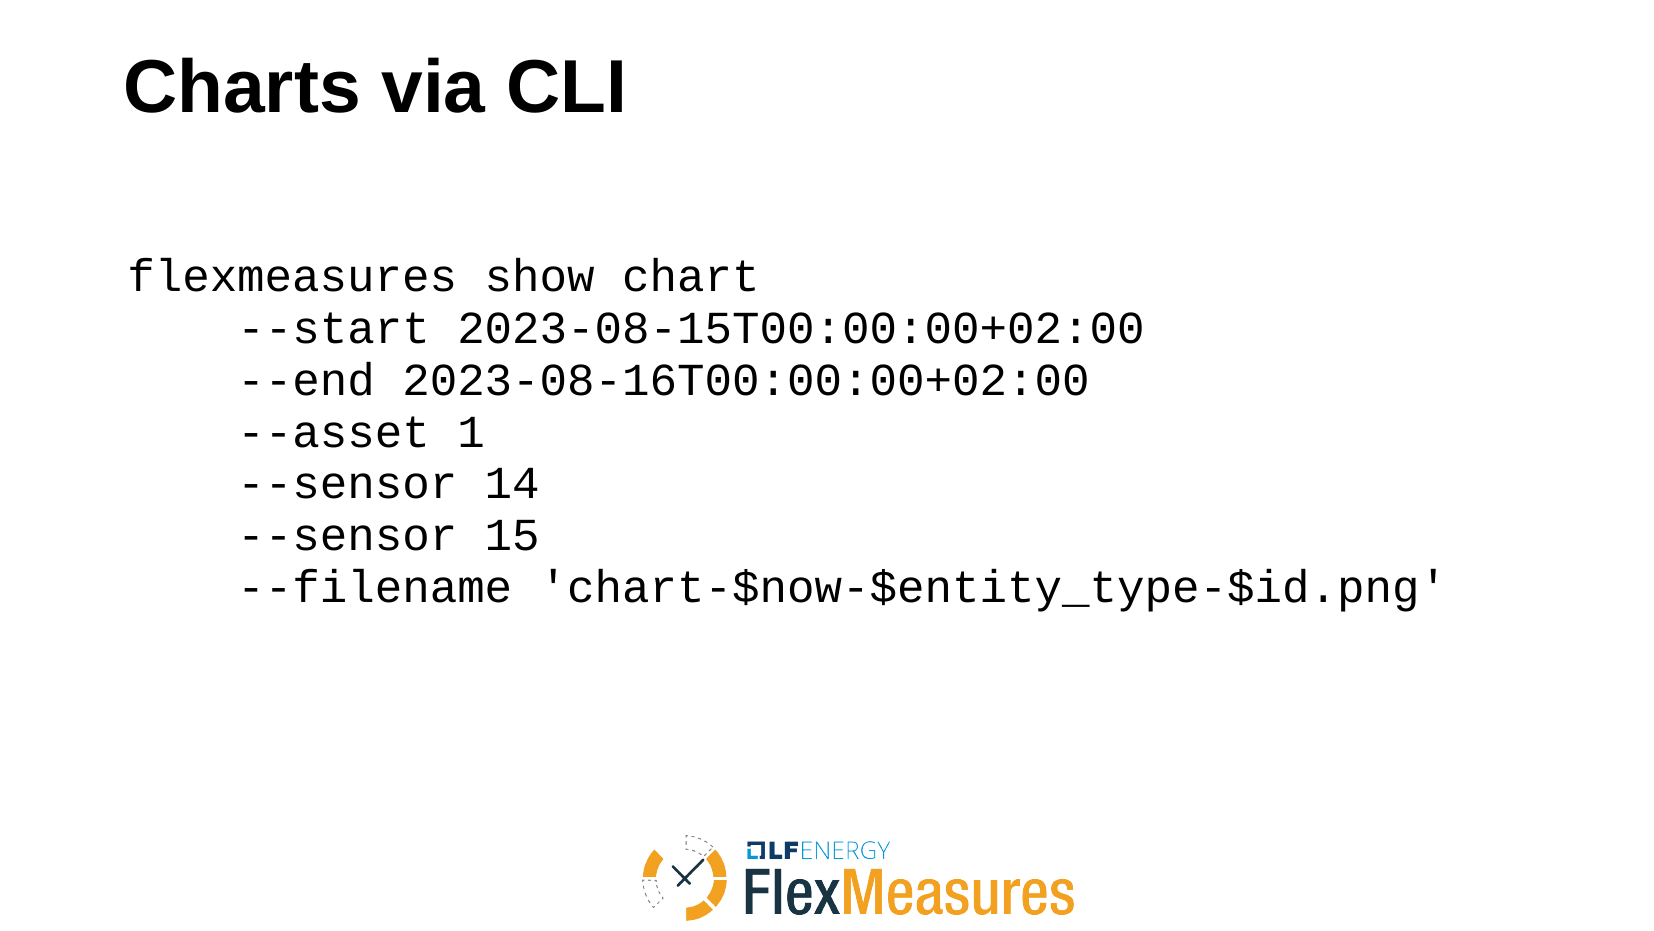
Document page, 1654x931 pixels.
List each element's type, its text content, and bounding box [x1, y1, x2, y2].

text_box Charts via CLI [37, 37, 867, 221]
text_box flexmeasures show chart --start 2023-08-15T00:00:00+02:00 --end 2023-08-16T00:00:00+02:00 --asset 1 --sensor 14 --sensor 15 --filename 'chart-$now-$entity_type-$id.png' [112, 246, 1613, 676]
picture [642, 835, 1074, 921]
